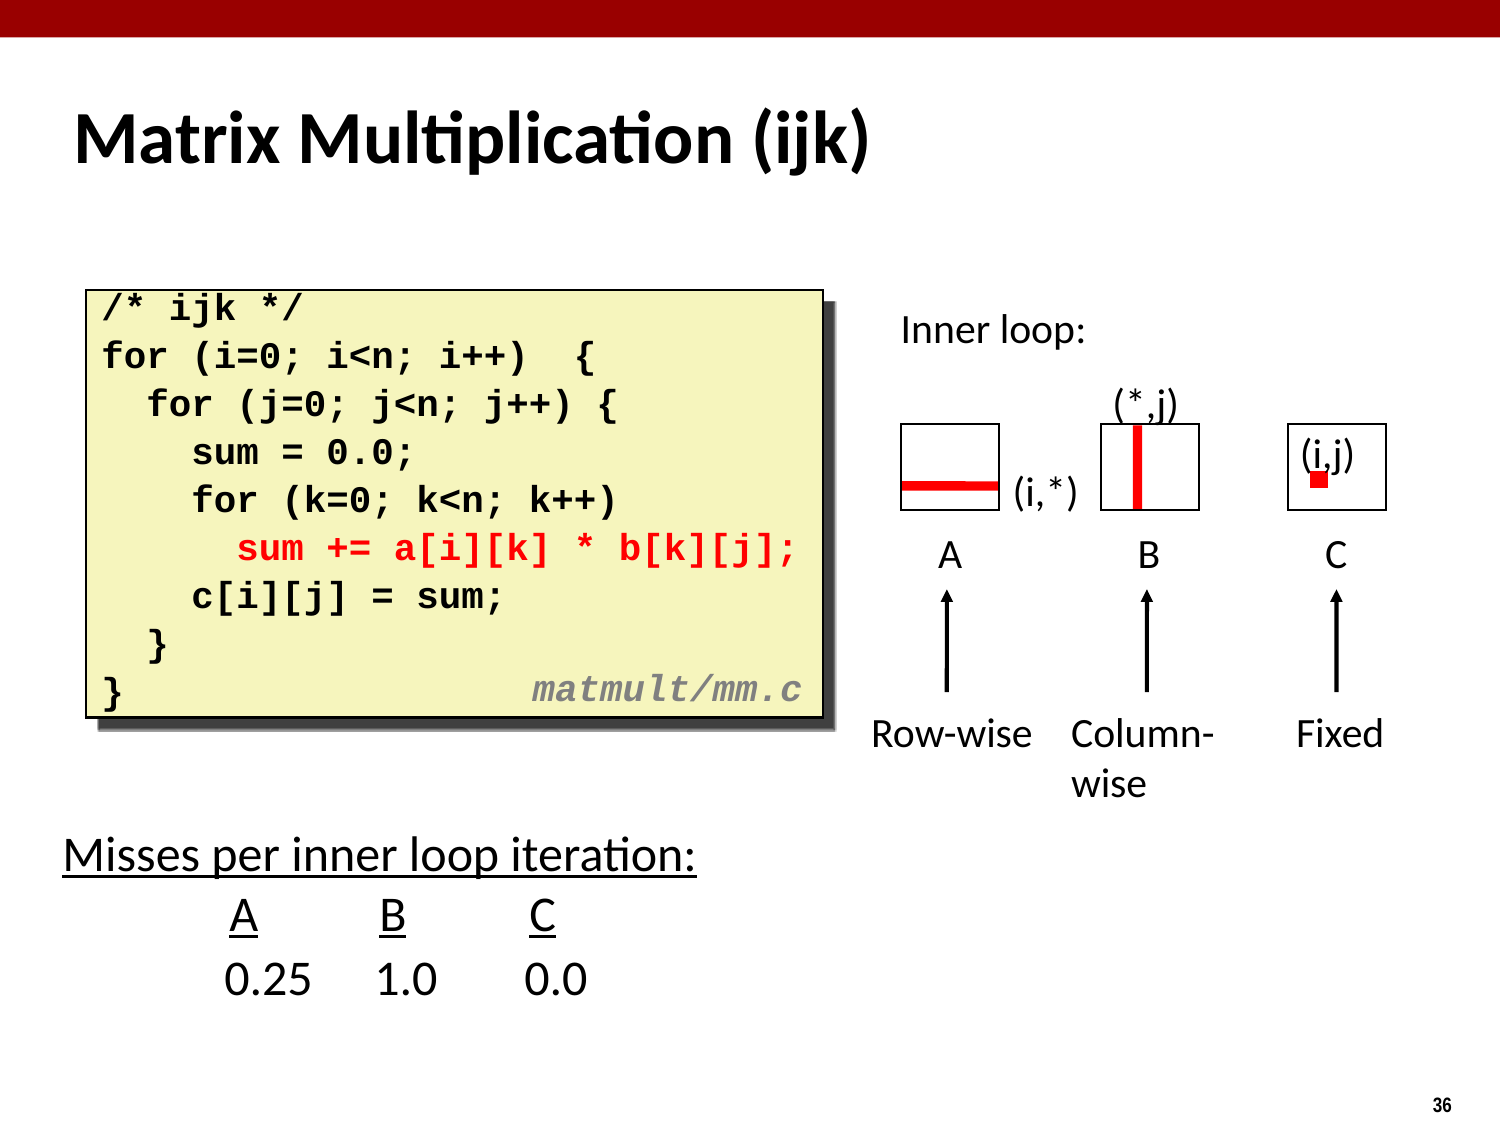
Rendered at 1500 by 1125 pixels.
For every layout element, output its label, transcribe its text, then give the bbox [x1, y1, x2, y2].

text_box A [923, 519, 978, 585]
text_box Misses per inner loop iteration: A B C [47, 814, 880, 1014]
text_box Column- wise [1056, 698, 1230, 813]
text_box (i,*) [997, 457, 1094, 522]
text_box matmult/mm.c [517, 659, 818, 718]
text_box Row-wise [856, 698, 1048, 763]
text_box Inner loop: [885, 294, 1102, 360]
text_box C [1310, 519, 1363, 585]
text_box (*,j) [1097, 369, 1195, 435]
title Matrix Multiplication (ijk) [58, 71, 1304, 197]
text_box [1100, 424, 1199, 510]
text_box /* ijk */ for (i=0; i<n; i++) { for (j=0; j<n; j++) { sum = 0.0; for (k=0; k<n; k++) sum += a[i][k] * b[k][j]; c[i][j] = sum; } } [86, 289, 824, 718]
text_box (i,j) [1285, 419, 1371, 485]
text_box 0.25 1.0 0.0 [42, 937, 875, 1038]
text_box [1288, 424, 1387, 510]
text_box Fixed [1281, 698, 1400, 763]
text_box [901, 424, 999, 510]
text_box B [1122, 519, 1176, 585]
